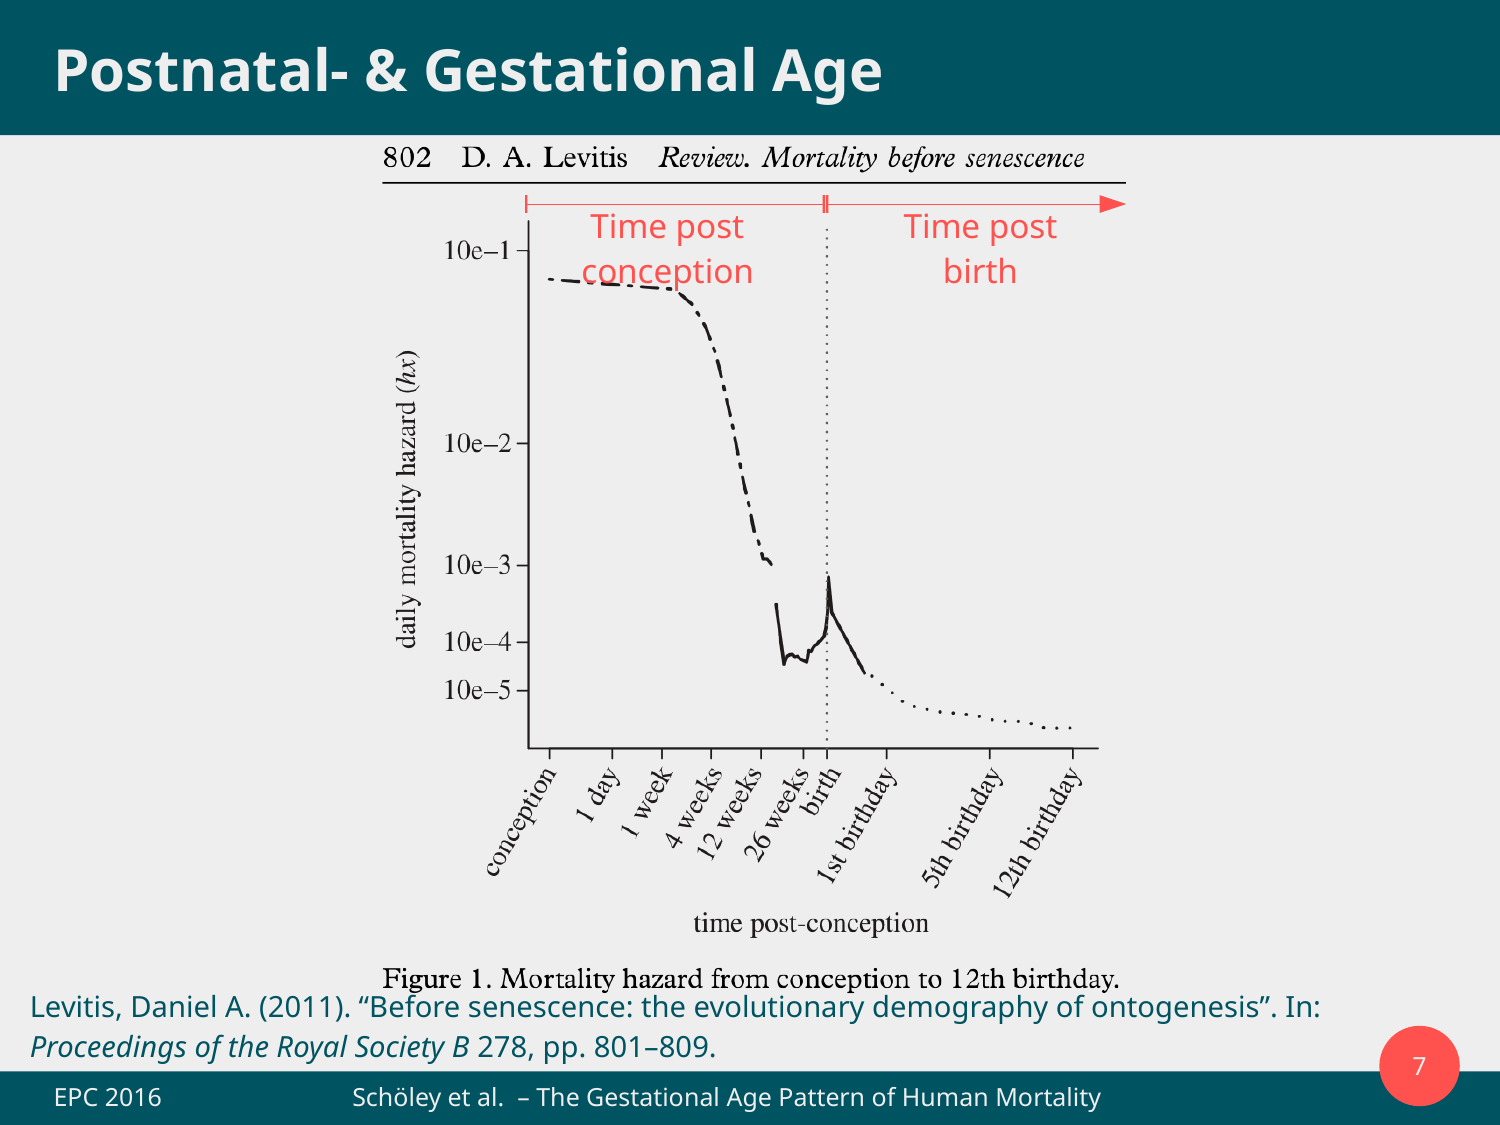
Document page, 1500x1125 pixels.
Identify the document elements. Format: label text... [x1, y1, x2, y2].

text_box Time post birth [837, 205, 1123, 301]
text_box Time post conception [525, 195, 811, 301]
picture [374, 132, 1126, 979]
text_box Levitis, Daniel A. (2011). “Before senescence: the evolutionary demography of ontogenesis”. In: Proceedings of the Royal Society B 278, pp. 801–809. [15, 979, 1366, 1072]
title Postnatal- & Gestational Age [53, 0, 1447, 141]
text_box Time post birth [837, 195, 1099, 204]
